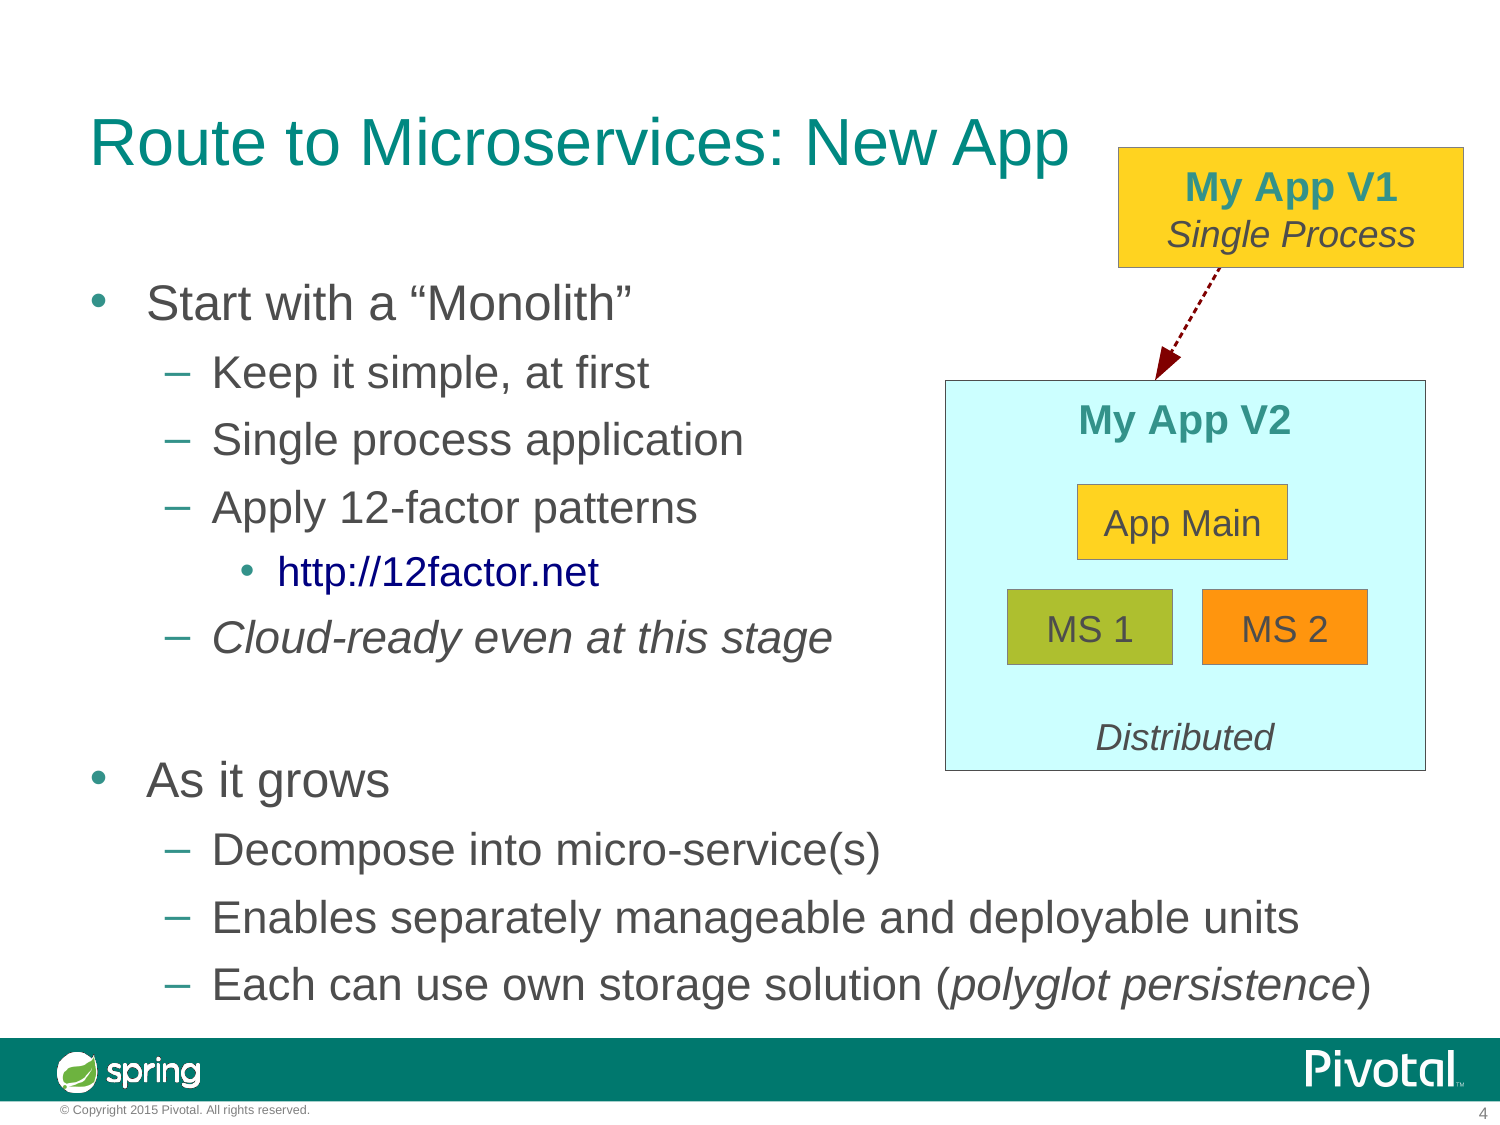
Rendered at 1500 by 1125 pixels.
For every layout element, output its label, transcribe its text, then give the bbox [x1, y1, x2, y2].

title Route to Microservices: New App [75, 45, 1426, 233]
text_box MS 1 [1007, 589, 1173, 665]
picture [1306, 1050, 1464, 1087]
text_box App Main [1077, 484, 1288, 560]
text_box My App V1 Single Process [1118, 147, 1464, 268]
picture [32, 1041, 210, 1103]
text_box MS 2 [1202, 589, 1368, 665]
list Start with a “Monolith” Keep it simple, at first Single process application Apply 12-factor patterns http://12factor.net Cloud-ready even at this stage As it grows Decompose into micro-service(s) Enables separately manageable and deployable units Each can use own storage solution (polyglot persistence) [75, 262, 1426, 1018]
